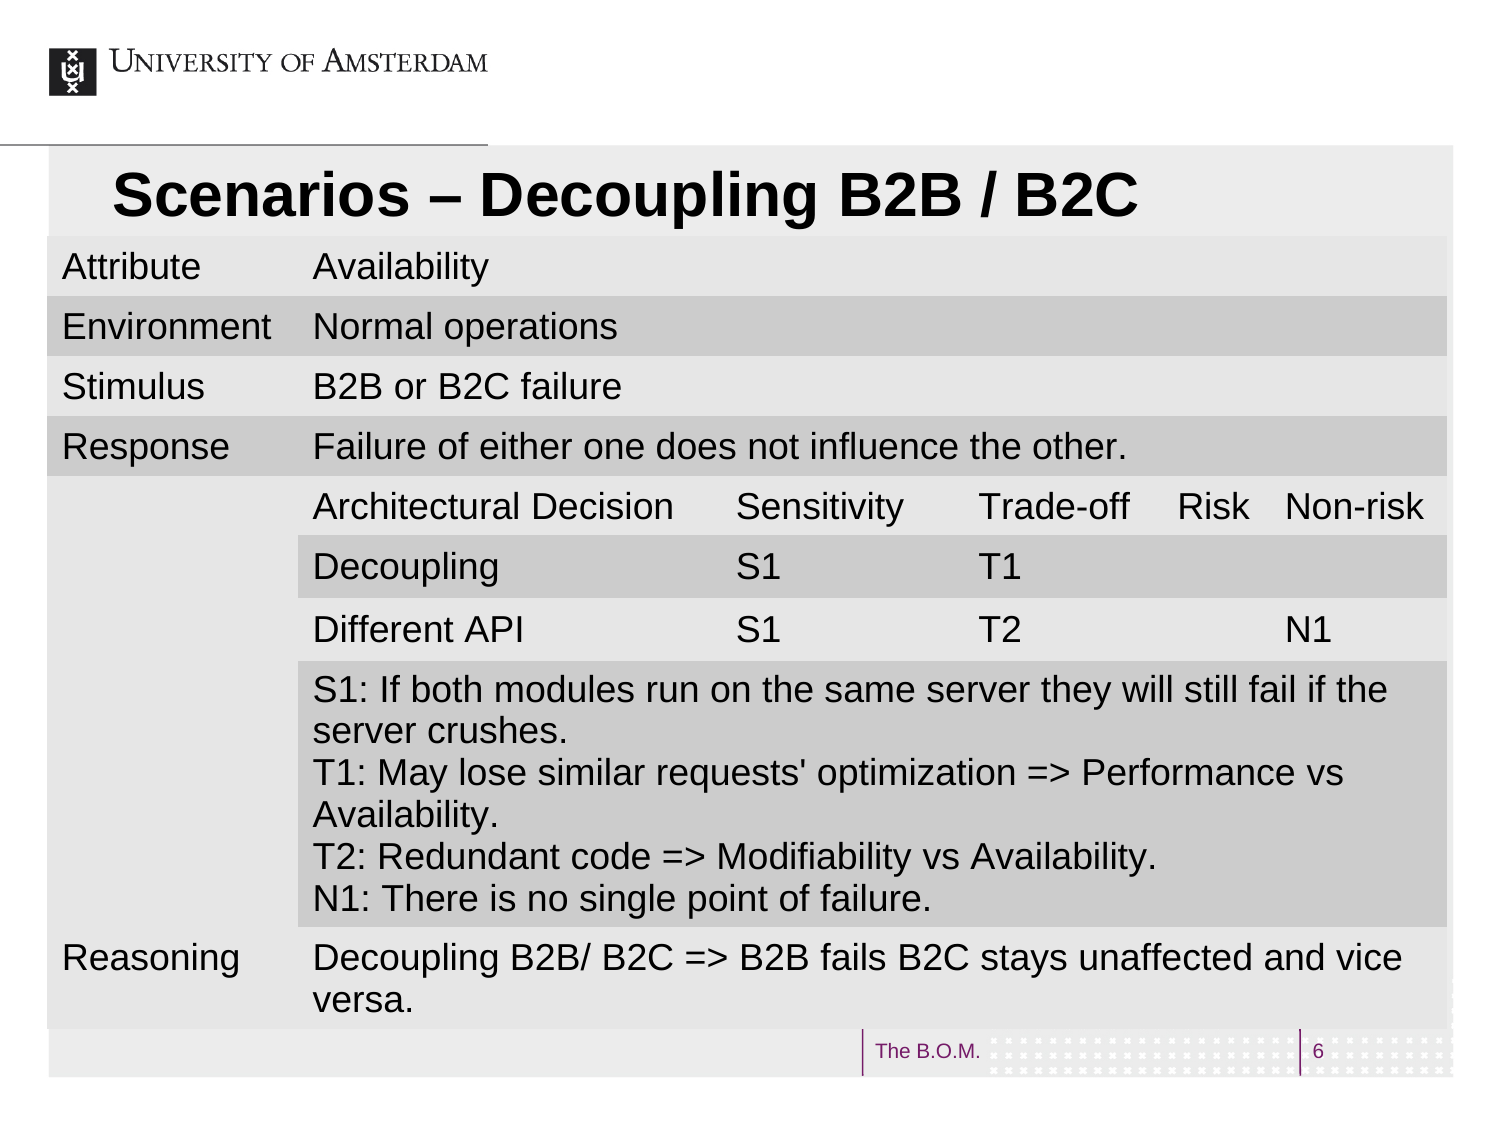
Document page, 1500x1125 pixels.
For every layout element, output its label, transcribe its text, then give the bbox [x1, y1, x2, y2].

picture [0, 0, 1500, 1125]
table_cell Failure of either one does not influence the other. [298, 416, 1447, 476]
table_cell Response [47, 416, 298, 476]
table_cell Environment [47, 296, 298, 356]
table_cell Normal operations [298, 296, 1447, 356]
table_cell T1 [964, 535, 1163, 598]
table_cell Non-risk [1270, 476, 1447, 535]
table_cell B2B or B2C failure [298, 356, 1447, 416]
table_cell S1: If both modules run on the same server they will still fail if the server crushes. T1: May lose similar requests' optimization => Performance vs Availability. T2: Redundant code => Modifiability vs Availability. N1: There is no single point of failure. [298, 661, 1447, 927]
table_cell [47, 476, 298, 927]
table_cell Different API [298, 598, 721, 661]
table_cell Decoupling [298, 535, 721, 598]
table_cell Stimulus [47, 356, 298, 416]
table_cell N1 [1270, 598, 1447, 661]
table_cell Architectural Decision [298, 476, 721, 535]
table_cell Decoupling B2B/ B2C => B2B fails B2C stays unaffected and vice versa. [298, 927, 1447, 1029]
table_cell Sensitivity [721, 476, 964, 535]
table_cell Trade-off [964, 476, 1163, 535]
table_cell Risk [1163, 476, 1270, 535]
table_cell Reasoning [47, 927, 298, 1029]
table_cell S1 [721, 535, 964, 598]
table_cell [1163, 535, 1270, 598]
text_box Scenarios – Decoupling B2B / B2C [112, 153, 1326, 236]
table_header Attribute [47, 236, 298, 296]
table_cell [1163, 598, 1270, 661]
text_box The B.O.M. [874, 1037, 1276, 1088]
table_cell [1270, 535, 1447, 598]
table_cell T2 [964, 598, 1163, 661]
table_cell S1 [721, 598, 964, 661]
table_header Availability [298, 236, 1447, 296]
text_box <number> [1312, 1037, 1401, 1103]
